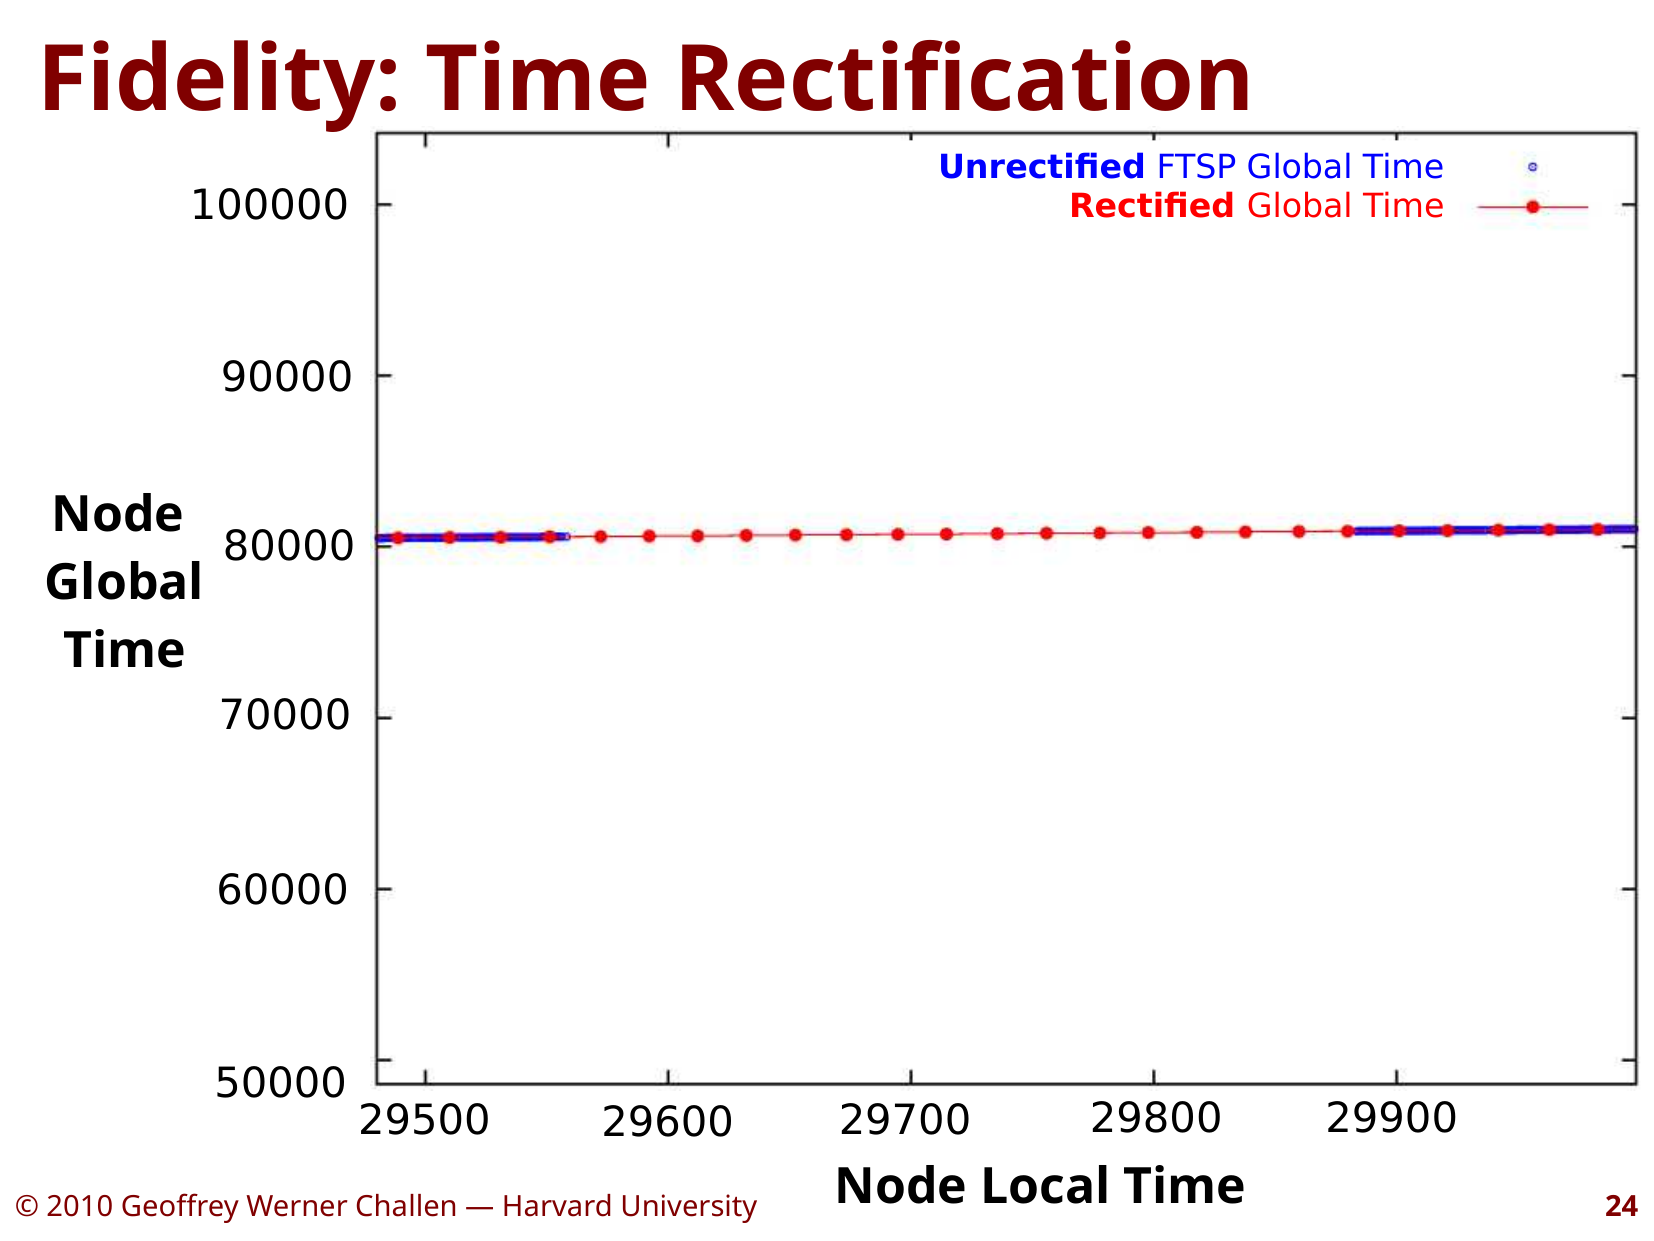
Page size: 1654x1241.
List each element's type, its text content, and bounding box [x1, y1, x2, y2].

text_box 90000 [172, 345, 368, 409]
text_box 50000 [166, 1051, 362, 1115]
text_box Node Local Time [783, 1142, 1298, 1217]
text_box 60000 [168, 858, 364, 922]
text_box Node Global Time [25, 470, 224, 662]
text_box 80000 [174, 514, 370, 578]
picture [370, 126, 1642, 1091]
text_box 29500 [337, 1088, 511, 1152]
text_box Unrectified FTSP Global Time Rectified Global Time [897, 140, 1460, 251]
title Fidelity: Time Rectification [0, 7, 1654, 143]
text_box 29700 [818, 1091, 992, 1152]
text_box 29900 [1305, 1091, 1479, 1150]
text_box 29800 [1069, 1091, 1243, 1150]
text_box 29600 [581, 1091, 755, 1154]
text_box 70000 [170, 683, 366, 747]
text_box 100000 [168, 173, 364, 238]
